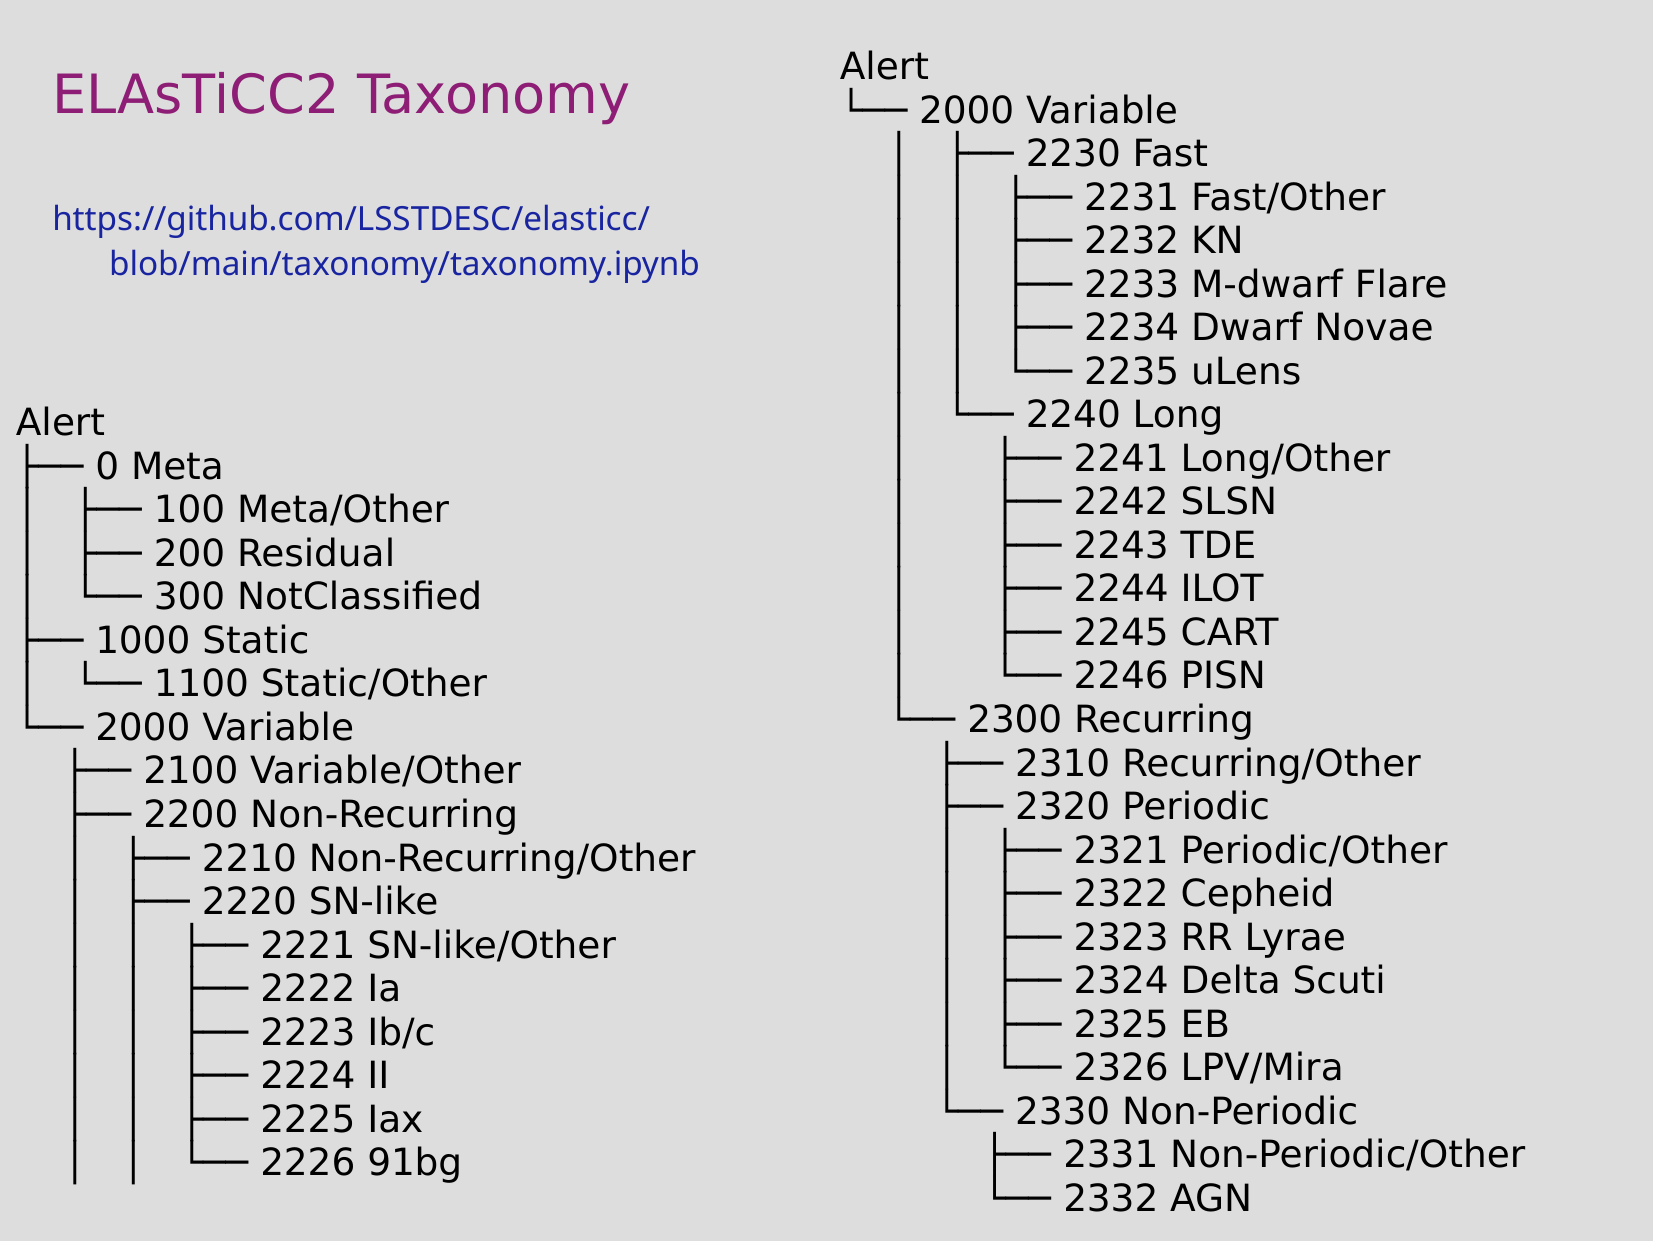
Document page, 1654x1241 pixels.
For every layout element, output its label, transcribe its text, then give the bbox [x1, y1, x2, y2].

text_box Alert └── 2000 Variable │ ├── 2230 Fast │ │ ├── 2231 Fast/Other │ │ ├── 2232 KN │ │ ├── 2233 M-dwarf Flare │ │ ├── 2234 Dwarf Novae │ │ └── 2235 uLens │ └── 2240 Long │ ├── 2241 Long/Other │ ├── 2242 SLSN │ ├── 2243 TDE │ ├── 2244 ILOT │ ├── 2245 CART │ └── 2246 PISN └── 2300 Recurring ├── 2310 Recurring/Other ├── 2320 Periodic │ ├── 2321 Periodic/Other │ ├── 2322 Cepheid │ ├── 2323 RR Lyrae │ ├── 2324 Delta Scuti │ ├── 2325 EB │ └── 2326 LPV/Mira └── 2330 Non-Periodic ├── 2331 Non-Periodic/Other └── 2332 AGN [825, 37, 1653, 1228]
text_box Alert ├── 0 Meta │ ├── 100 Meta/Other │ ├── 200 Residual │ └── 300 NotClassified ├── 1000 Static │ └── 1100 Static/Other └── 2000 Variable ├── 2100 Variable/Other ├── 2200 Non-Recurring │ ├── 2210 Non-Recurring/Other │ ├── 2220 SN-like │ │ ├── 2221 SN-like/Other │ │ ├── 2222 Ia │ │ ├── 2223 Ib/c │ │ ├── 2224 II │ │ ├── 2225 Iax │ │ └── 2226 91bg [1, 393, 826, 1236]
text_box ELAsTiCC2 Taxonomy [37, 56, 761, 135]
text_box https://github.com/LSSTDESC/elasticc/blob/main/taxonomy/taxonomy.ipynb [37, 187, 769, 293]
